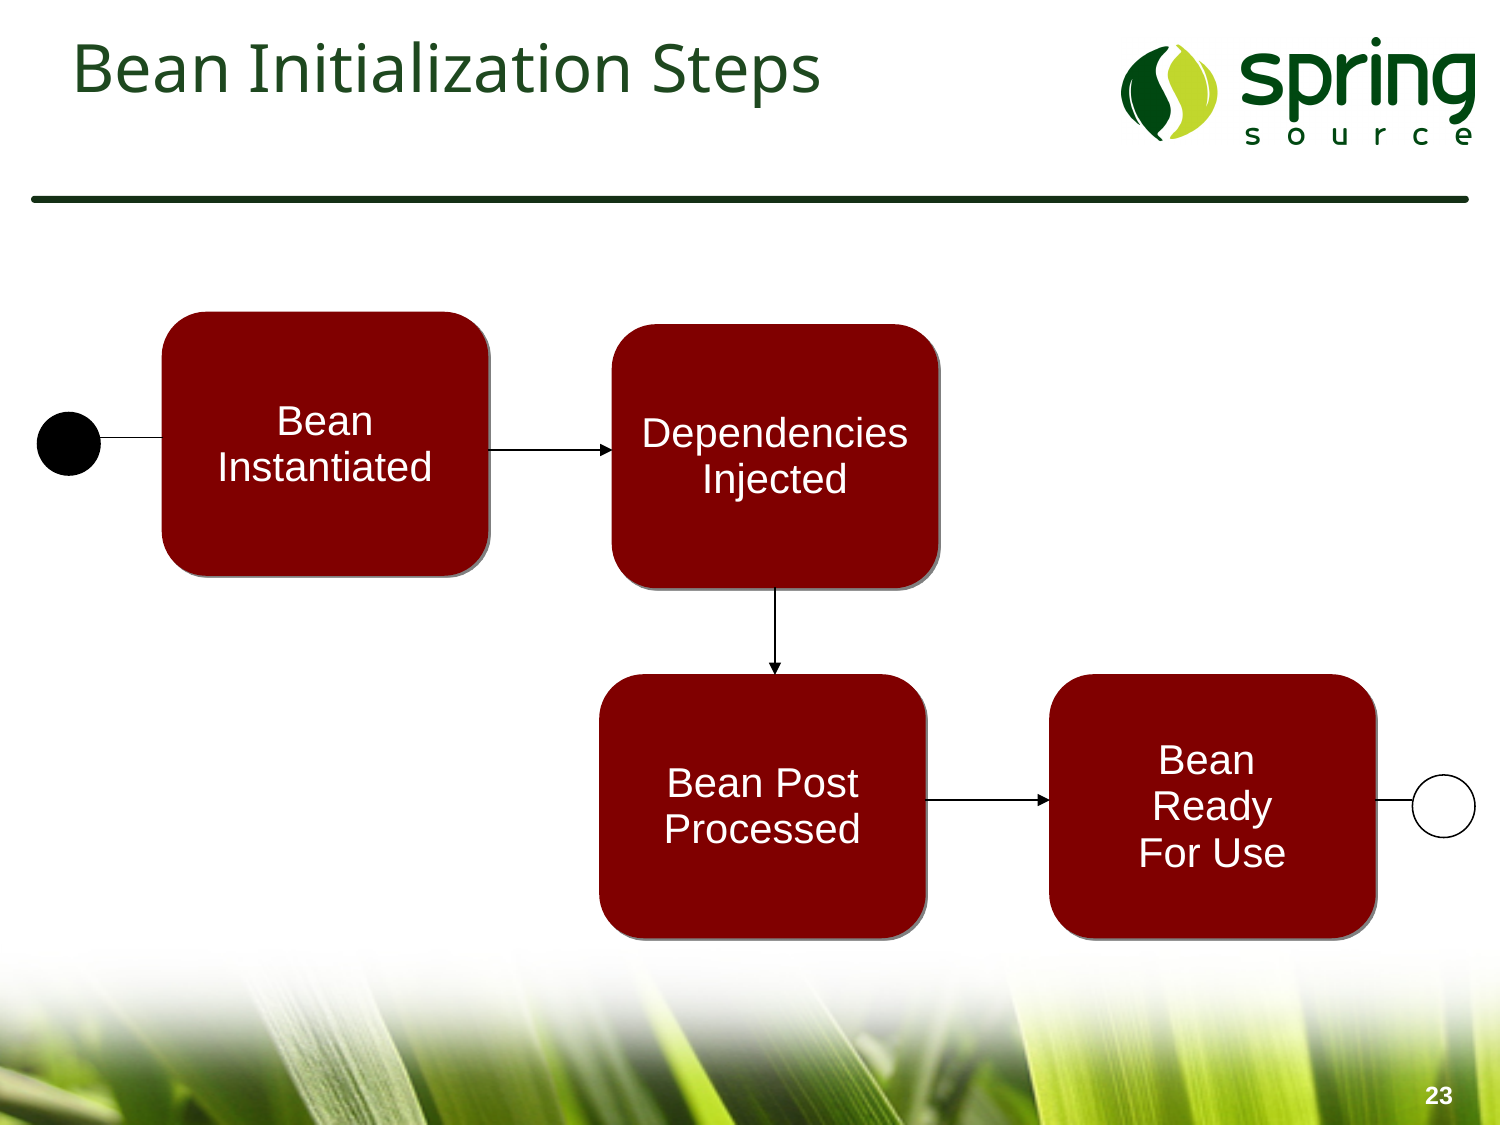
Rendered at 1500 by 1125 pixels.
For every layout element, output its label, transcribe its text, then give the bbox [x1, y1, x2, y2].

picture [0, 944, 1500, 1125]
text_box [1412, 774, 1476, 838]
text_box Bean Ready For Use [1049, 674, 1375, 938]
text_box Bean Post Processed [599, 674, 925, 938]
text_box Bean Instantiated [162, 312, 488, 576]
picture [1121, 37, 1475, 145]
title Bean Initialization Steps [56, 13, 1089, 176]
text_box Dependencies Injected [612, 324, 938, 588]
text_box [37, 412, 101, 476]
